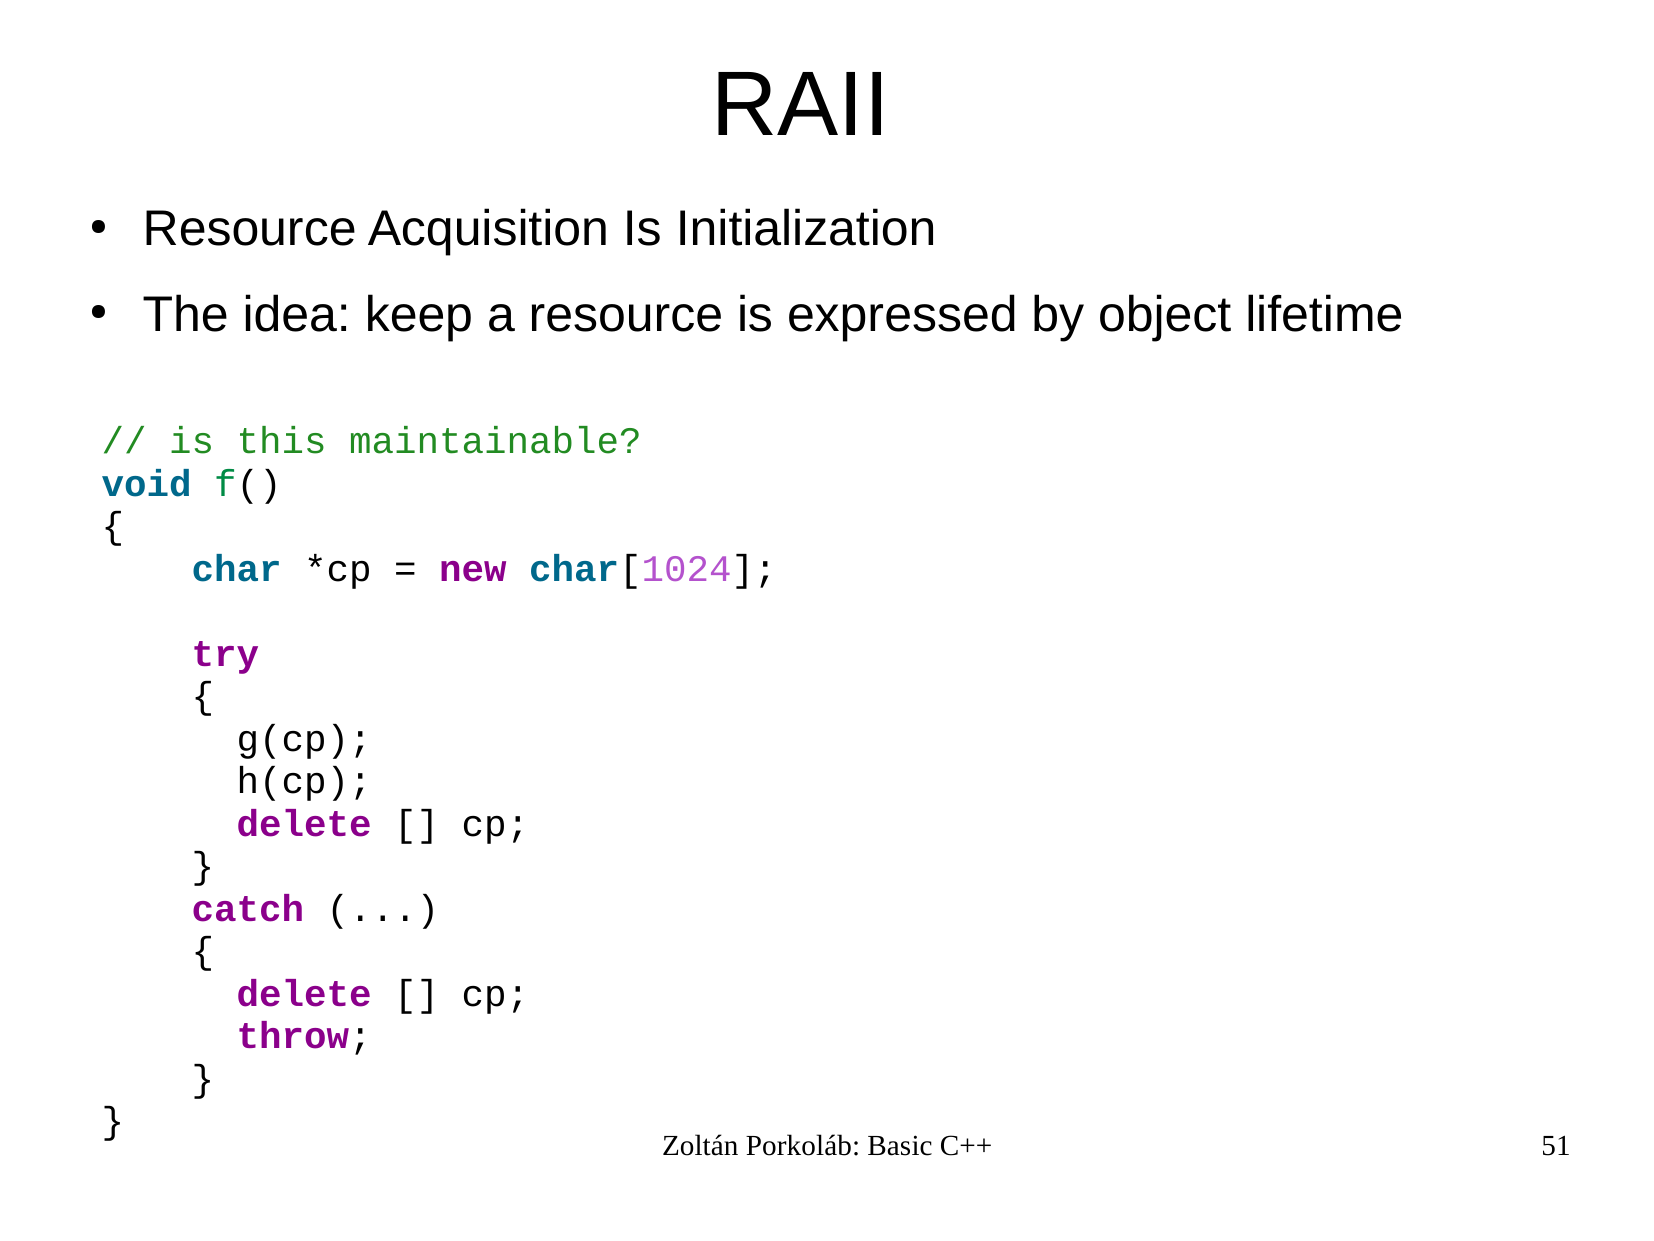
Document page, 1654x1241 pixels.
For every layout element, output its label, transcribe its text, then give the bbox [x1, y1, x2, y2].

list Resource Acquisition Is Initialization The idea: keep a resource is expressed by object lifetime [71, 119, 1606, 346]
title RAII [56, 0, 1546, 208]
text_box // is this maintainable? void f() { char *cp = new char[1024]; try { g(cp); h(cp); delete [] cp; } catch (...) { delete [] cp; throw; } } [86, 414, 1651, 1241]
